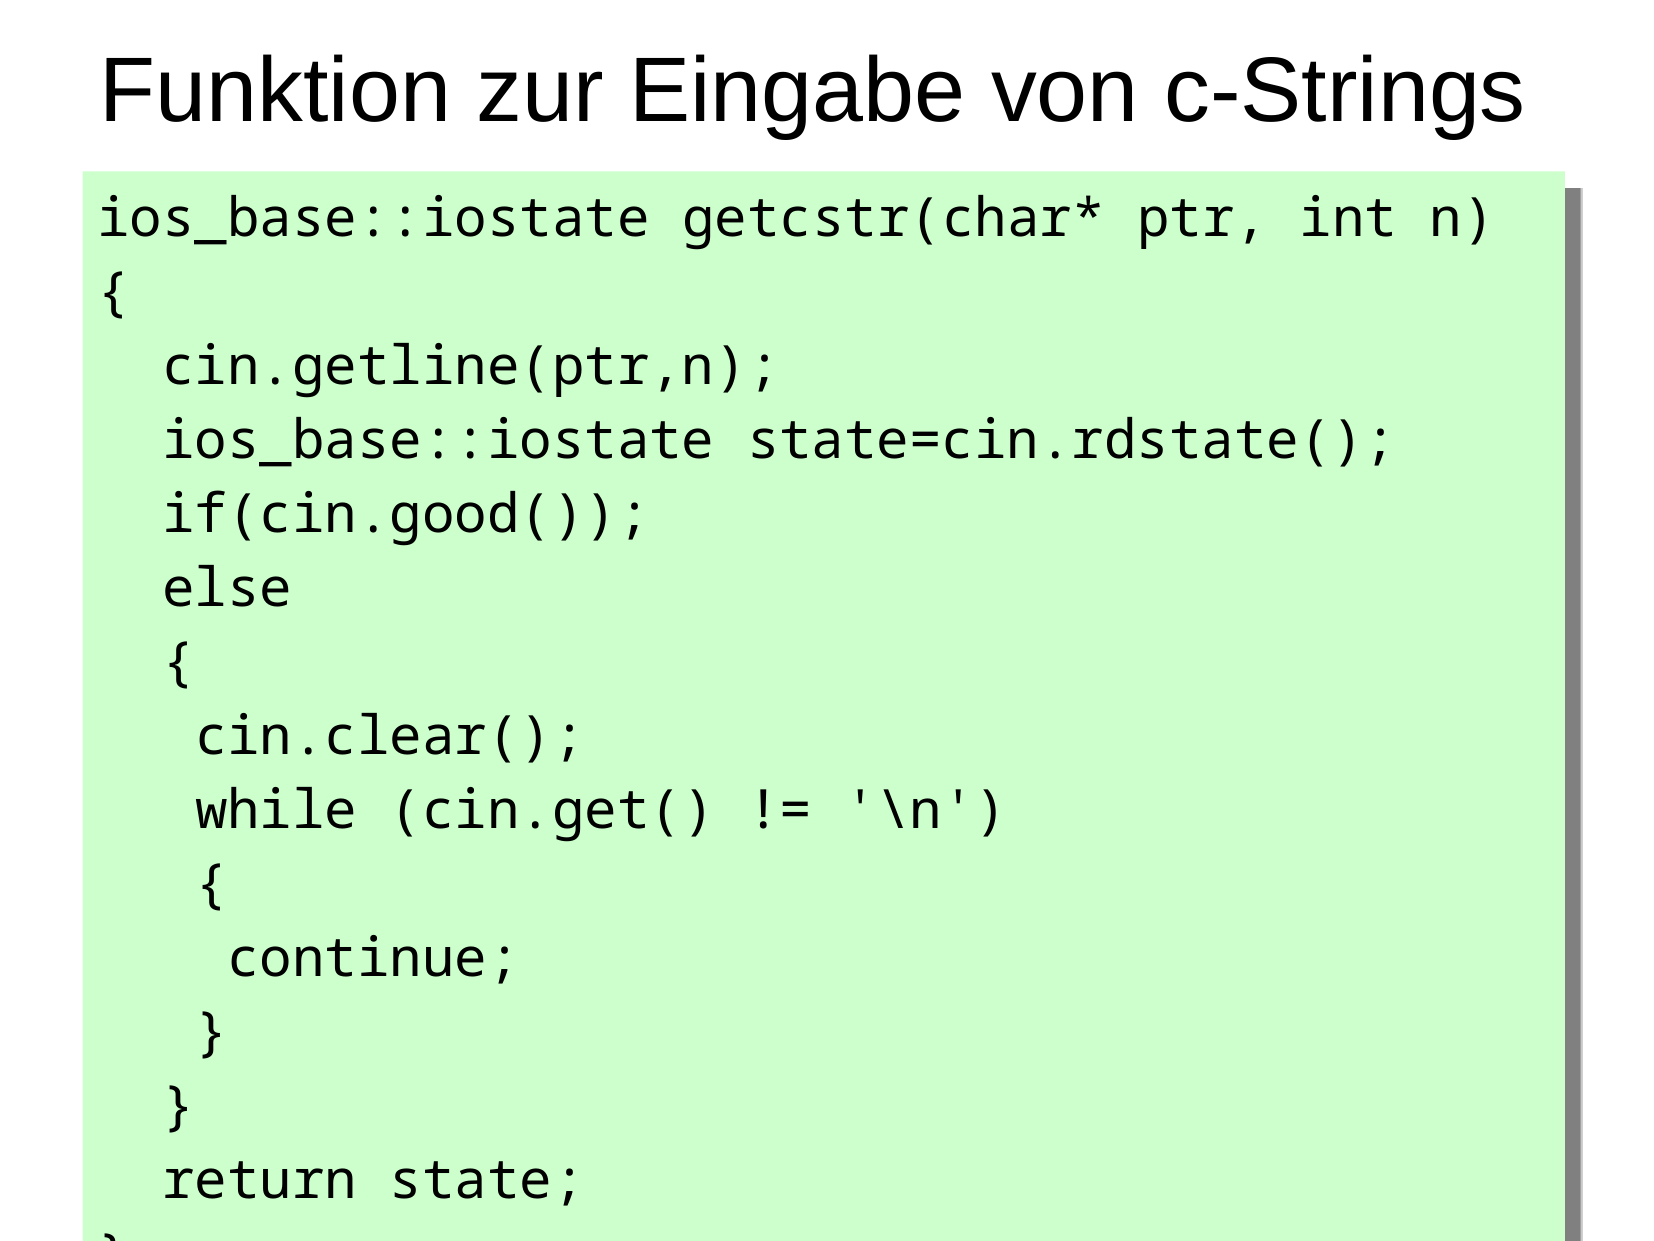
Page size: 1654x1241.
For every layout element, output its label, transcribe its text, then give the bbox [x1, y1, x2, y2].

title Funktion zur Eingabe von c-Strings [82, 25, 1571, 154]
text_box ios_base::iostate getcstr(char* ptr, int n) { cin.getline(ptr,n); ios_base::iostate state=cin.rdstate(); if(cin.good()); else { cin.clear(); while (cin.get() != '\n') { continue; } } return state; } [82, 171, 1565, 1170]
